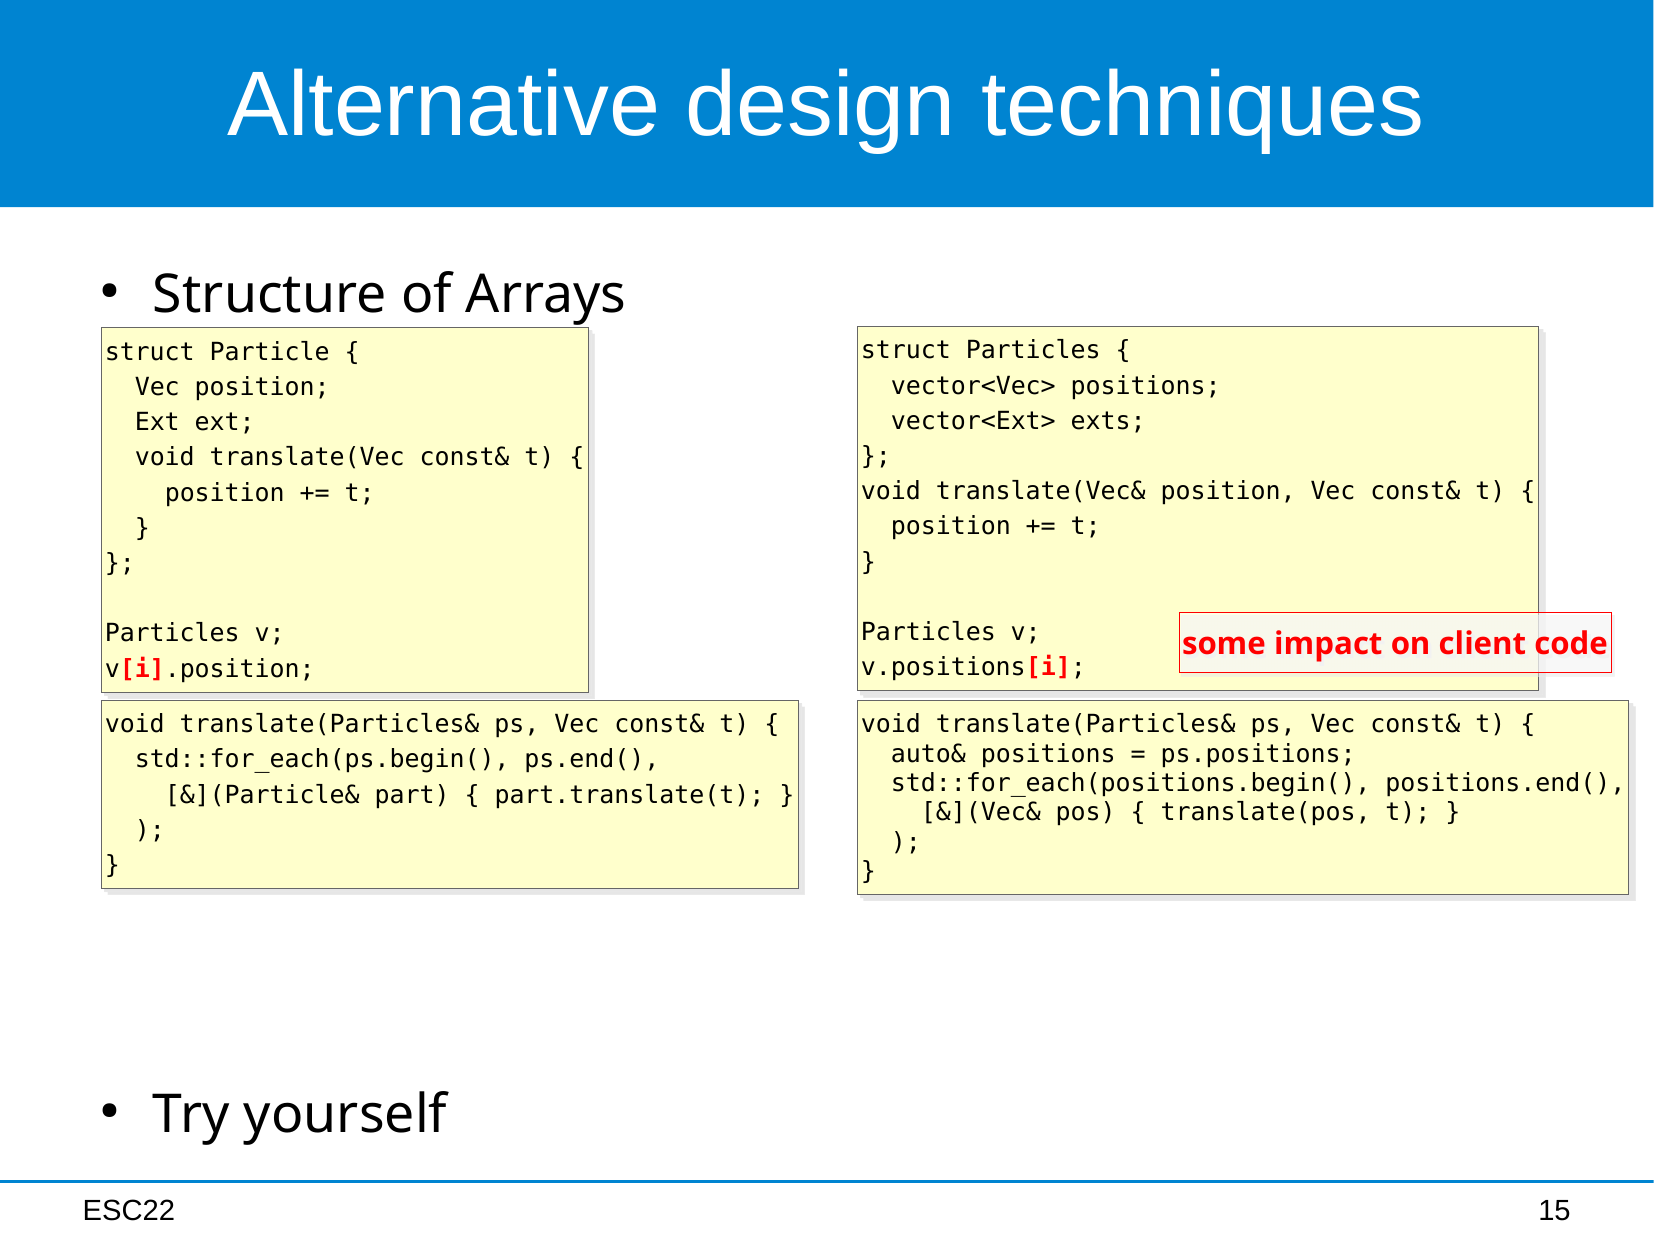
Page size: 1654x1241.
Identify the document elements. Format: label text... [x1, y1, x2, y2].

text_box struct Particles { vector<Vec> positions; vector<Ext> exts; }; void translate(Vec& position, Vec const& t) { position += t; } Particles v; v.positions[i]; [857, 326, 1539, 691]
title Alternative design techniques [0, 0, 1654, 208]
list Structure of Arrays Try yourself [82, 255, 1571, 1156]
text_box struct Particle { Vec position; Ext ext; void translate(Vec const& t) { position += t; } }; Particles v; v[i].position; [101, 327, 589, 693]
text_box some impact on client code [1179, 612, 1592, 666]
text_box void translate(Particles& ps, Vec const& t) { std::for_each(ps.begin(), ps.end(), [&](Particle& part) { part.translate(t); } ); } [101, 700, 799, 889]
text_box void translate(Particles& ps, Vec const& t) { auto& positions = ps.positions; std::for_each(positions.begin(), positions.end(), [&](Vec& pos) { translate(pos, t); } ); } [857, 700, 1629, 895]
